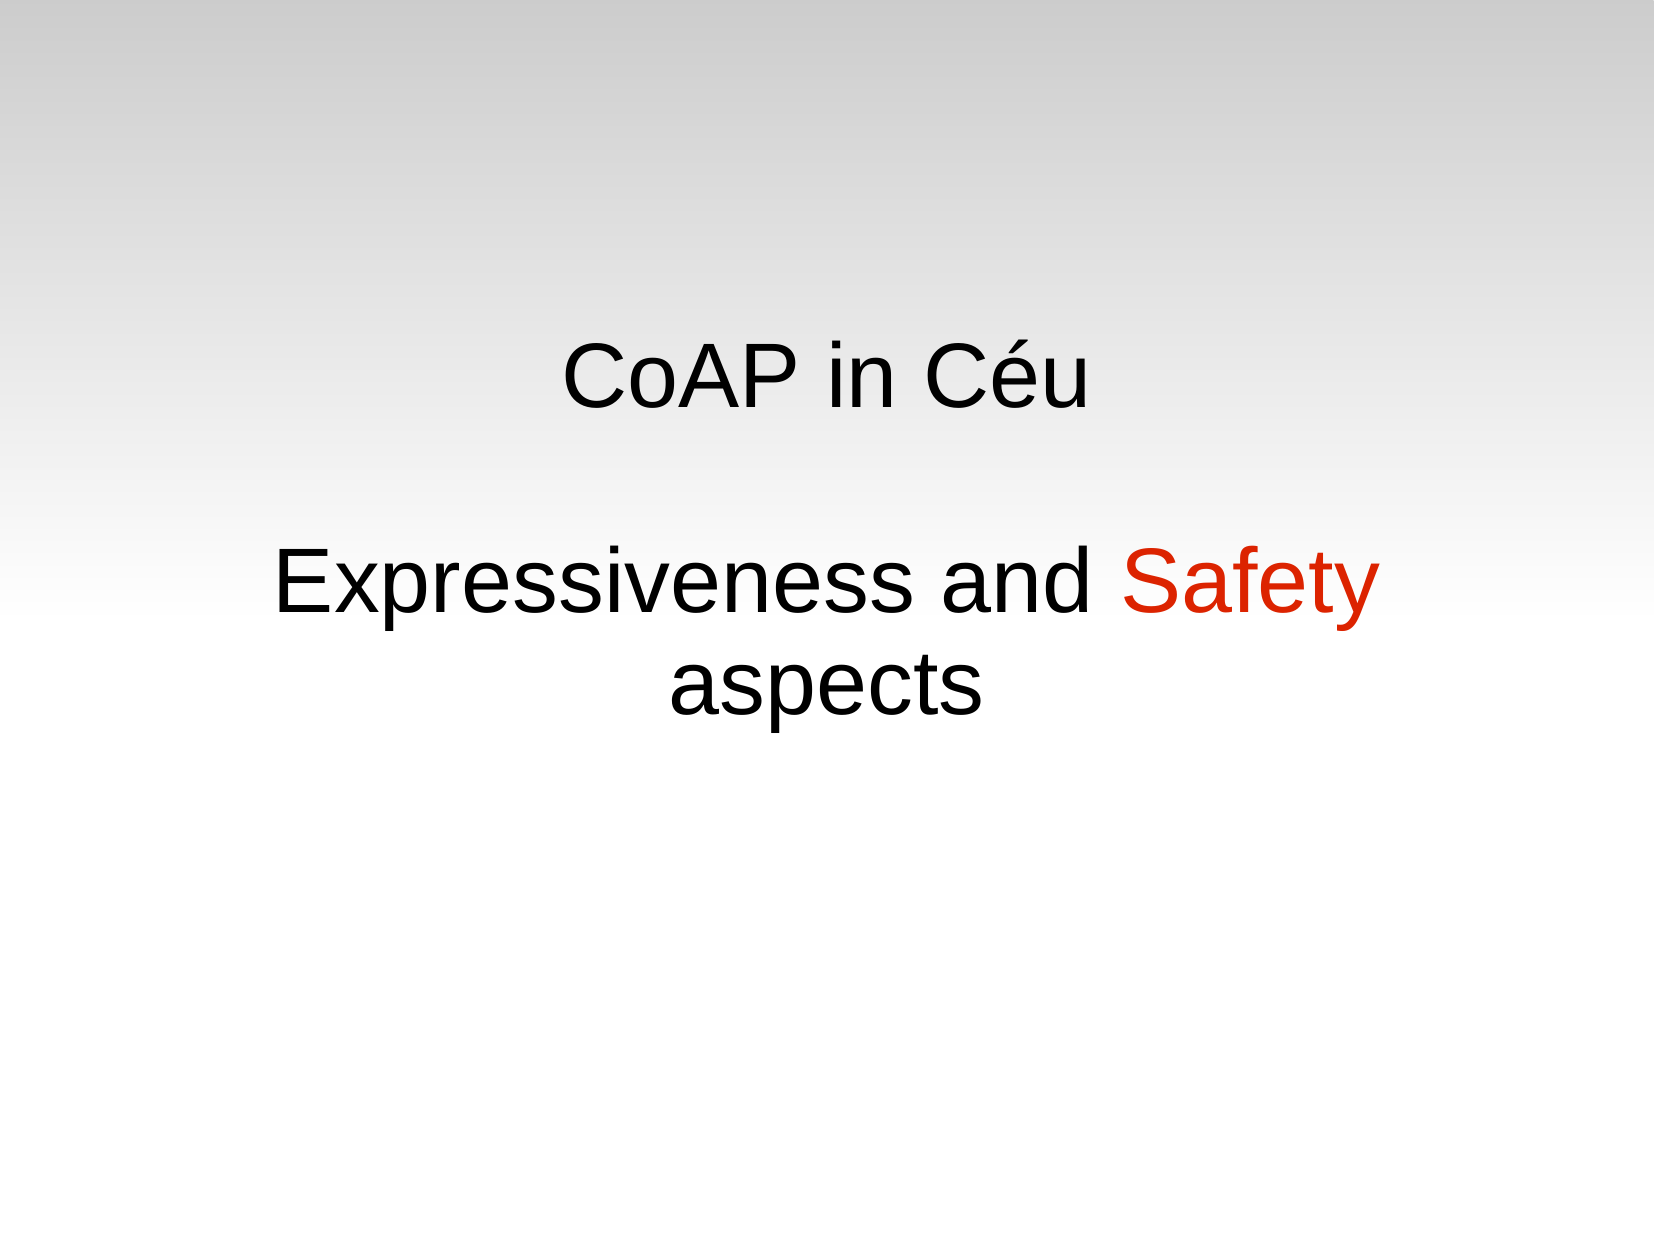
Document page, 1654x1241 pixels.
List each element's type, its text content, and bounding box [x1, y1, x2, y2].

subtitle CoAP in Céu Expressiveness and Safety aspects [82, 49, 1571, 1109]
